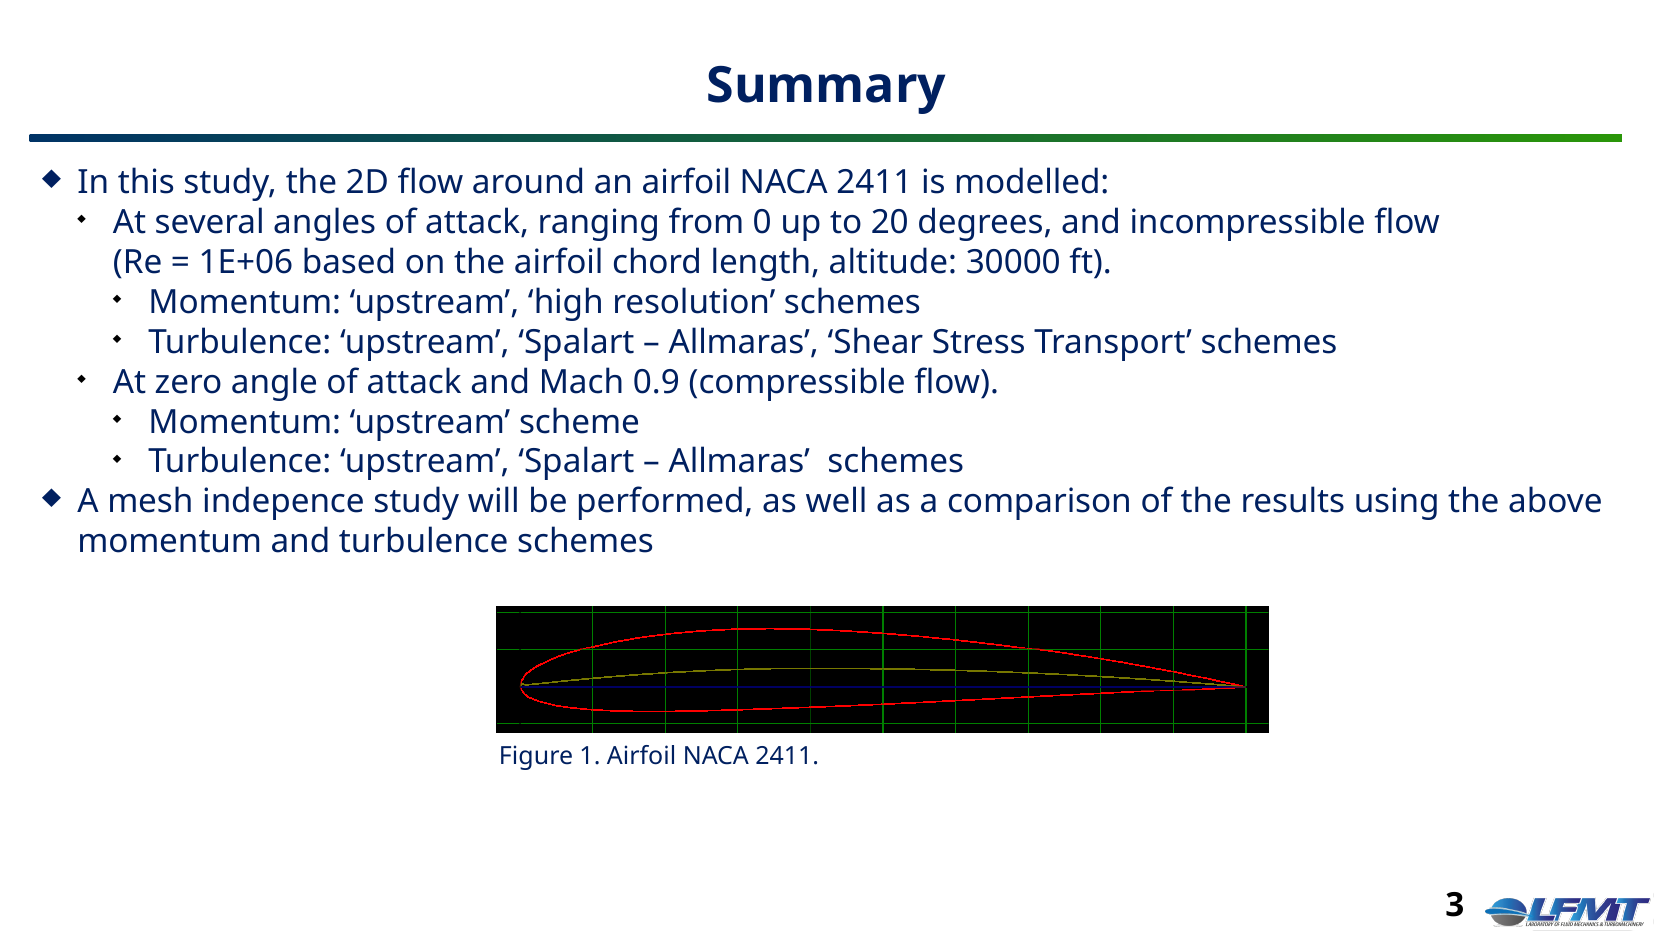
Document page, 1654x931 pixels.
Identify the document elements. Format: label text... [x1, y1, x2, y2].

text_box [1525, 886, 1654, 931]
slide_number <αριθμός> [1093, 880, 1480, 931]
text_box Figure 1. Airfoil NACA 2411. [448, 732, 1270, 823]
picture [1485, 893, 1651, 931]
title Summary [28, 34, 1625, 130]
text_box In this study, the 2D flow around an airfoil NACA 2411 is modelled: At several angles of attack, ranging from 0 up to 20 degrees, and incompressible flow (Re = 1E+06 based on the airfoil chord length, altitude: 30000 ft). Momentum: ‘upstream’, ‘high resolution’ schemes Turbulence: ‘upstream’, ‘Spalart – Allmaras’, ‘Shear Stress Transport’ schemes At zero angle of attack and Mach 0.9 (compressible flow). Momentum: ‘upstream’ scheme Turbulence: ‘upstream’, ‘Spalart – Allmaras’ schemes A mesh indepence study will be performed, as well as a comparison of the results using the above momentum and turbulence schemes [27, 152, 1628, 612]
picture [496, 606, 1269, 733]
